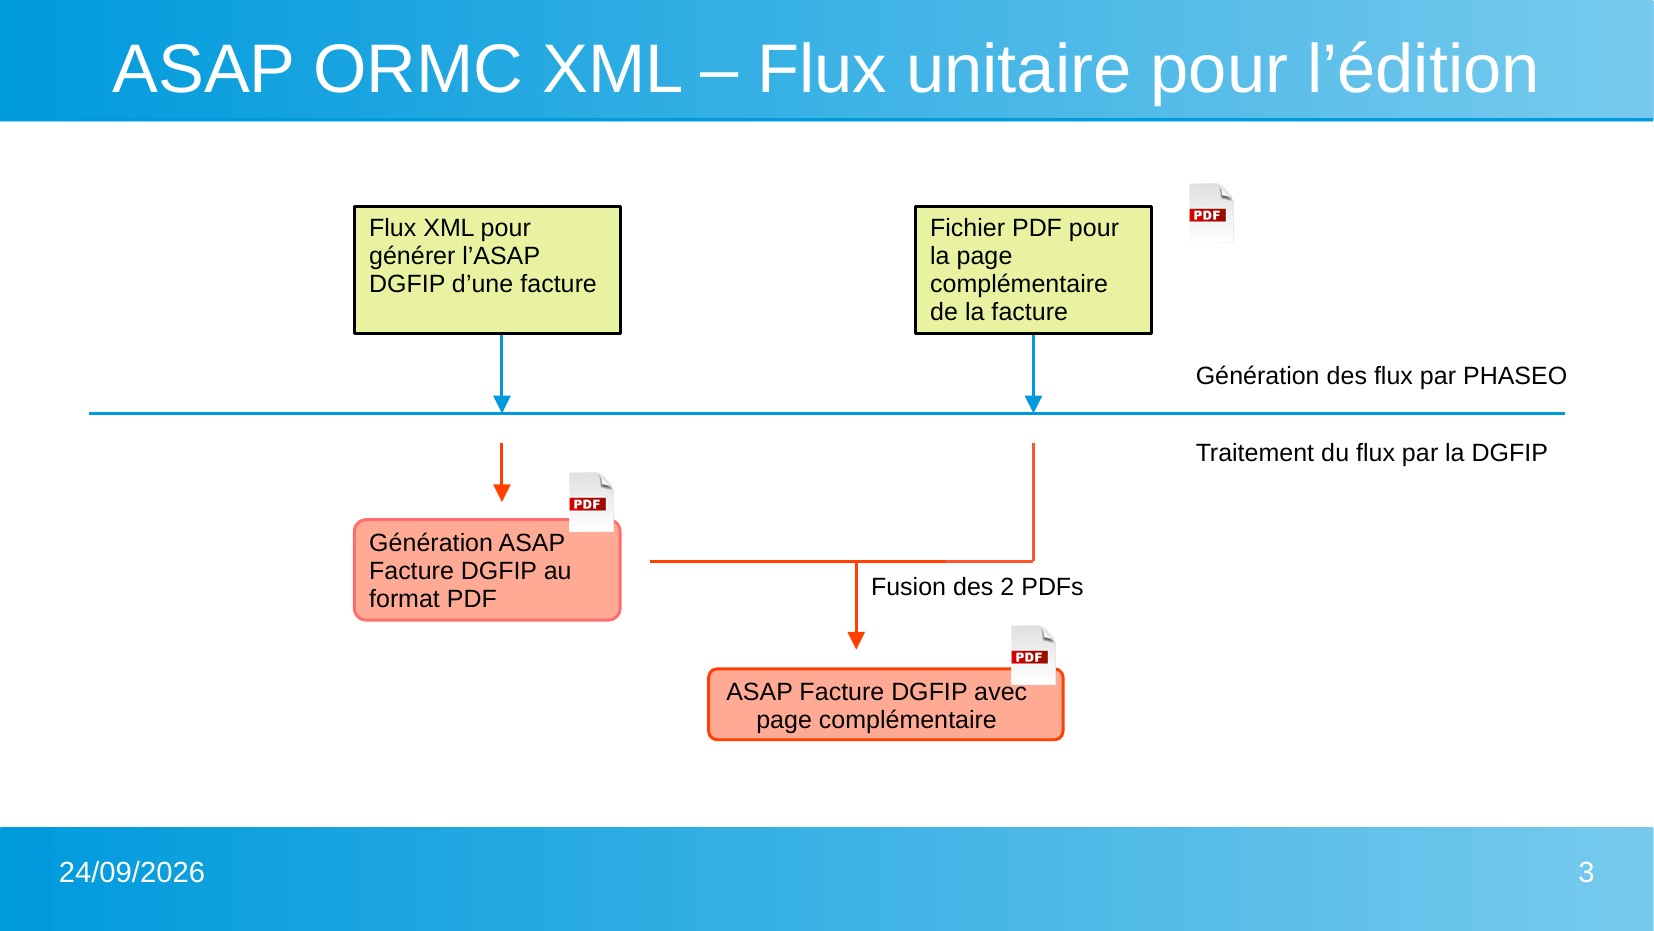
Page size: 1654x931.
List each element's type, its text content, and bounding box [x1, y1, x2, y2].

text_box Fusion des 2 PDFs [856, 565, 1270, 609]
text_box ASAP Facture DGFIP avec page complémentaire [685, 670, 1069, 770]
text_box Traitement du flux par la DGFIP [1181, 431, 1595, 502]
text_box Fichier PDF pour la page complémentaire de la facture [915, 206, 1152, 334]
picture [1181, 183, 1241, 243]
text_box Flux XML pour générer l’ASAP DGFIP d’une facture [354, 206, 621, 334]
picture [561, 472, 621, 532]
text_box Génération ASAP Facture DGFIP au format PDF [354, 521, 621, 621]
picture [1003, 625, 1063, 686]
text_box Génération des flux par PHASEO [1181, 354, 1595, 398]
title ASAP ORMC XML – Flux unitaire pour l’édition [59, 29, 1595, 108]
